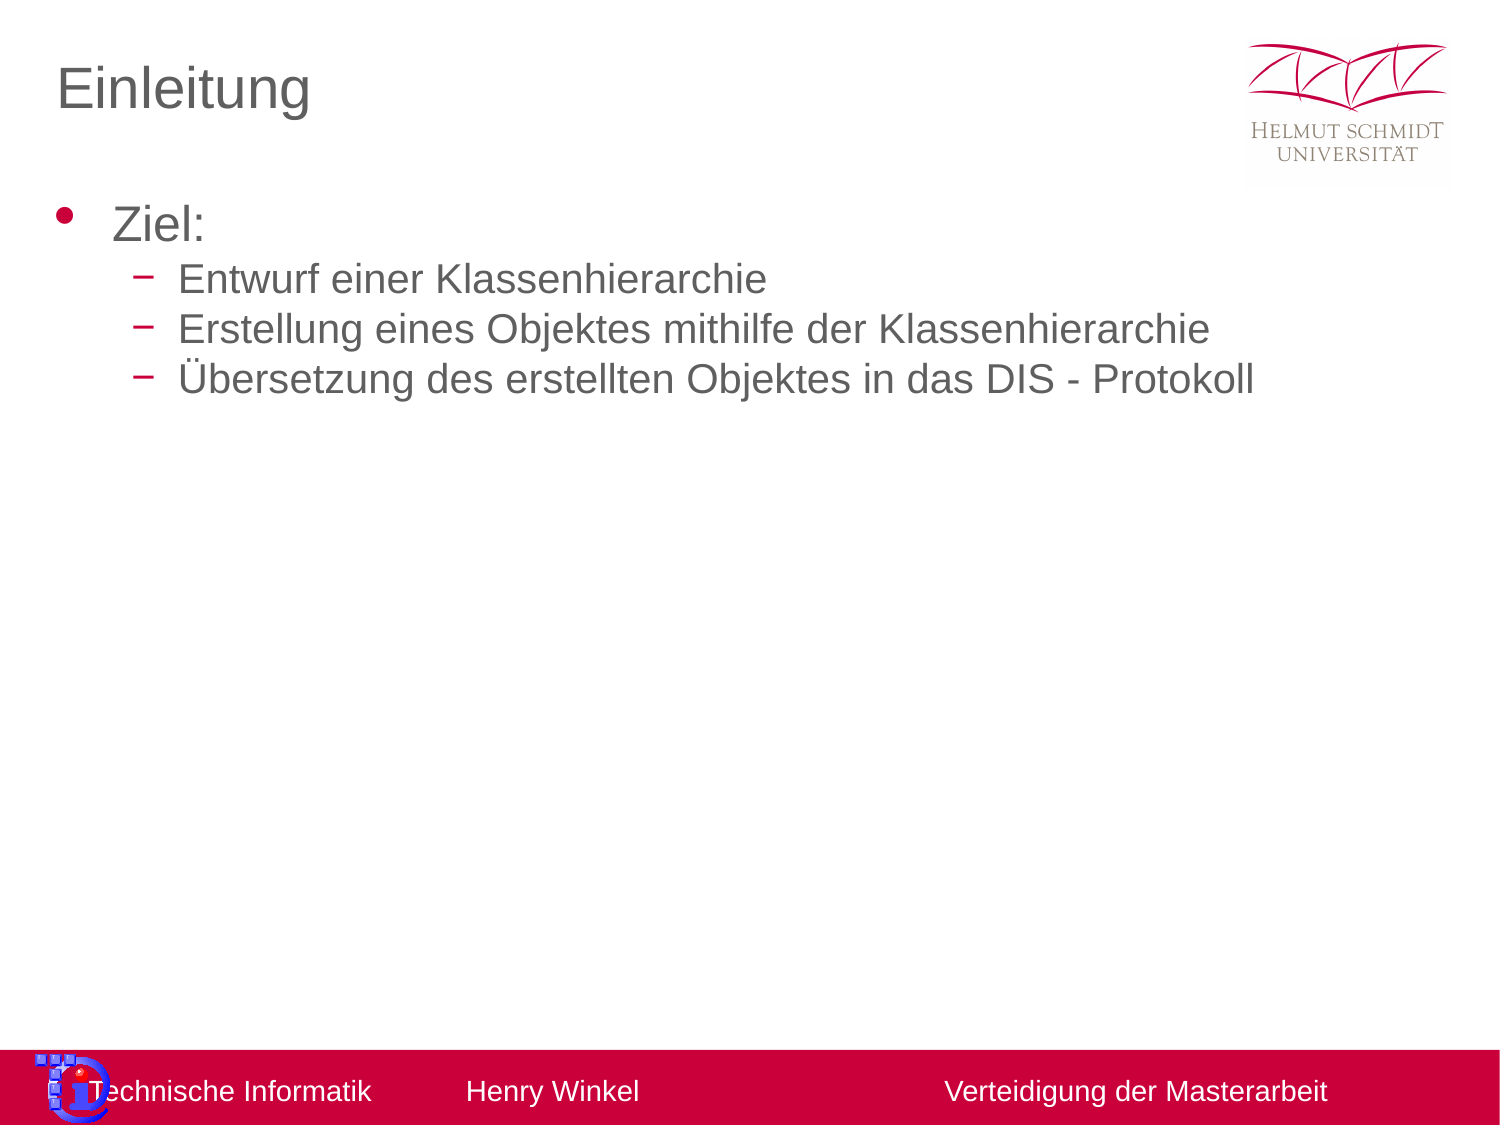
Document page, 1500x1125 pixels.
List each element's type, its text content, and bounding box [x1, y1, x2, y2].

text_box Einleitung [41, 42, 1223, 161]
text_box Ziel: Entwurf einer Klassenhierarchie Erstellung eines Objektes mithilfe der Klassenhierarchie Übersetzung des erstellten Objektes in das DIS - Protokoll [41, 184, 1459, 1035]
picture [1244, 38, 1451, 184]
